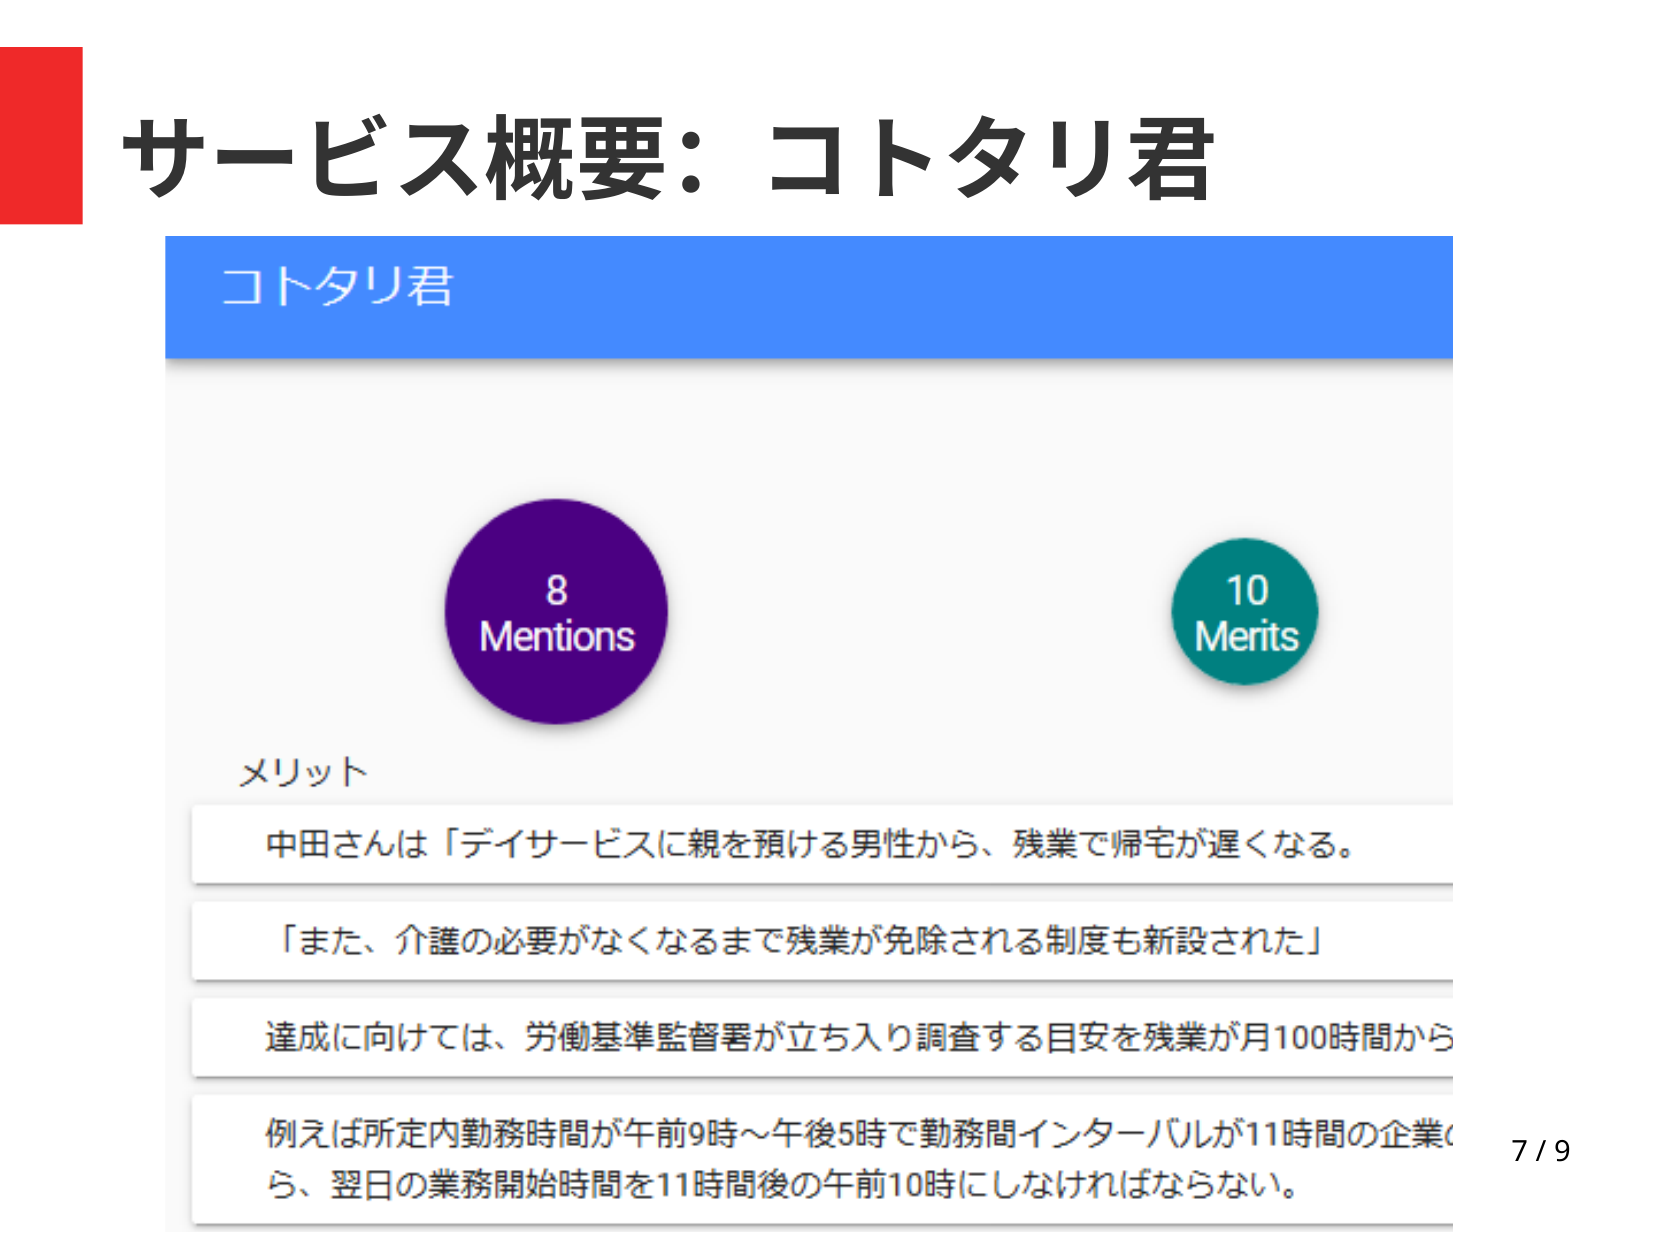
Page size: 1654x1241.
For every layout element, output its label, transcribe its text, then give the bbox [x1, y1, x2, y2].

title サービス概要：コトタリ君 [118, 49, 1571, 257]
picture [165, 236, 1453, 1232]
